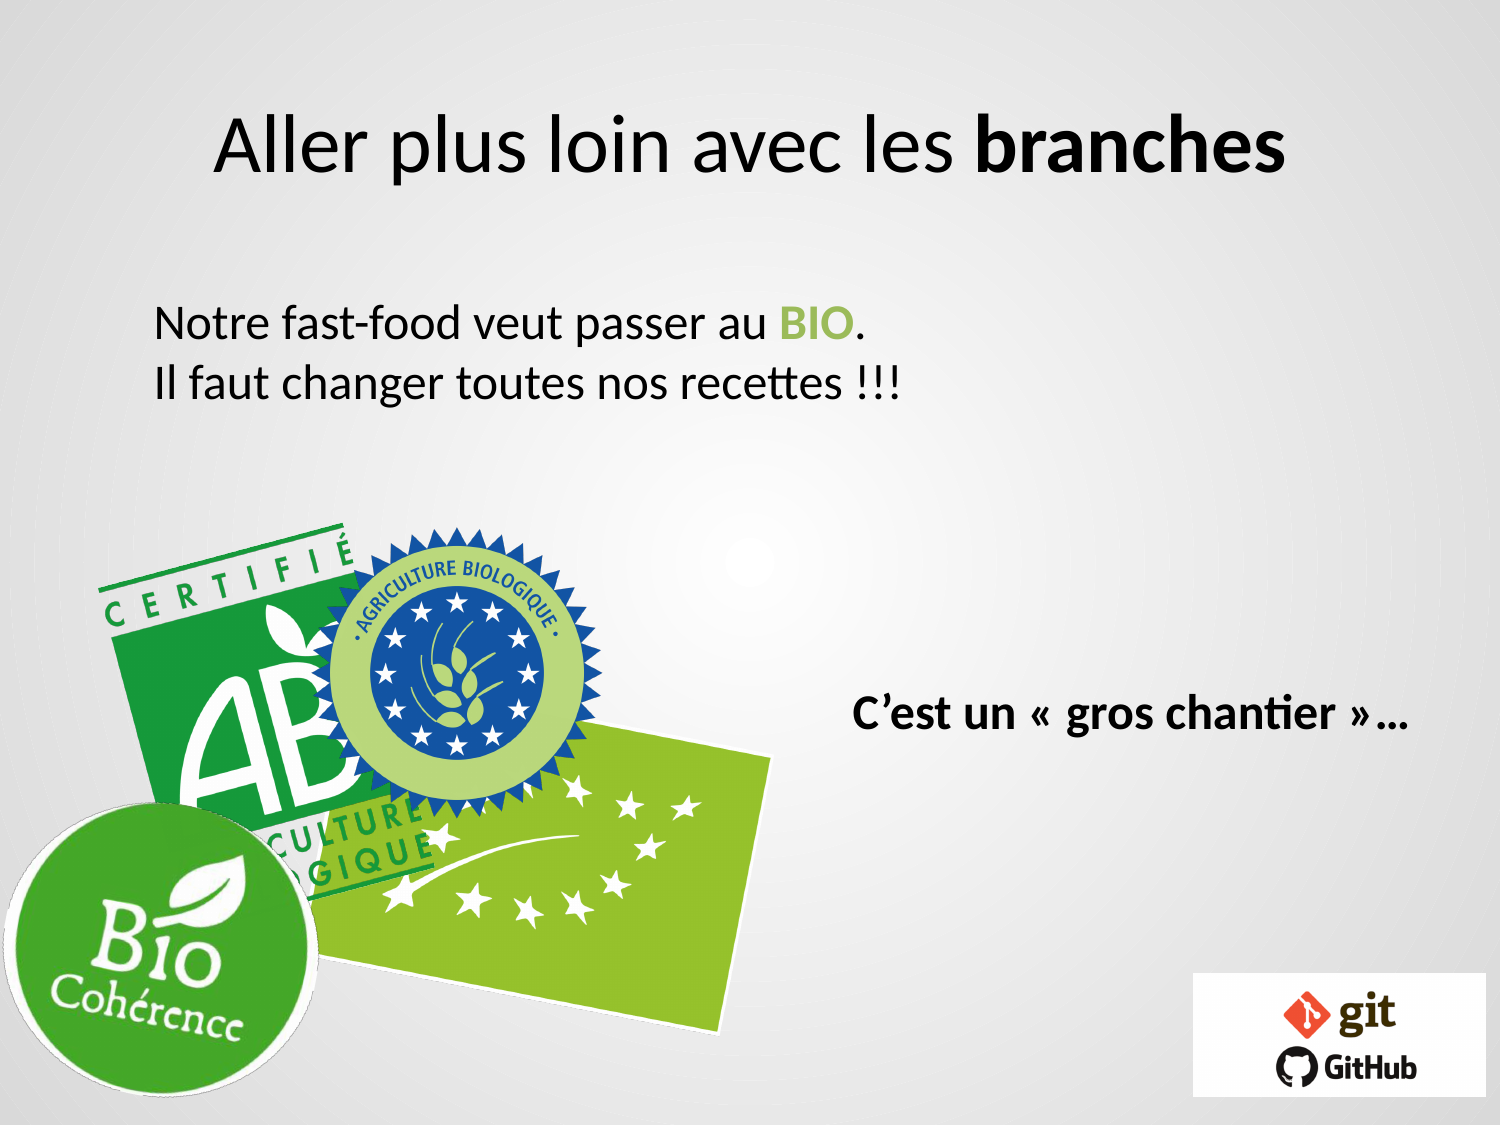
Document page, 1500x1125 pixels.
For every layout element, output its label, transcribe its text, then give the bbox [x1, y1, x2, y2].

title Aller plus loin avec les branches [75, 45, 1425, 233]
picture [1193, 973, 1486, 1097]
text_box Notre fast-food veut passer au BIO. Il faut changer toutes nos recettes !!! C’est un « gros chantier »… [138, 281, 1425, 747]
picture [0, 513, 774, 1125]
